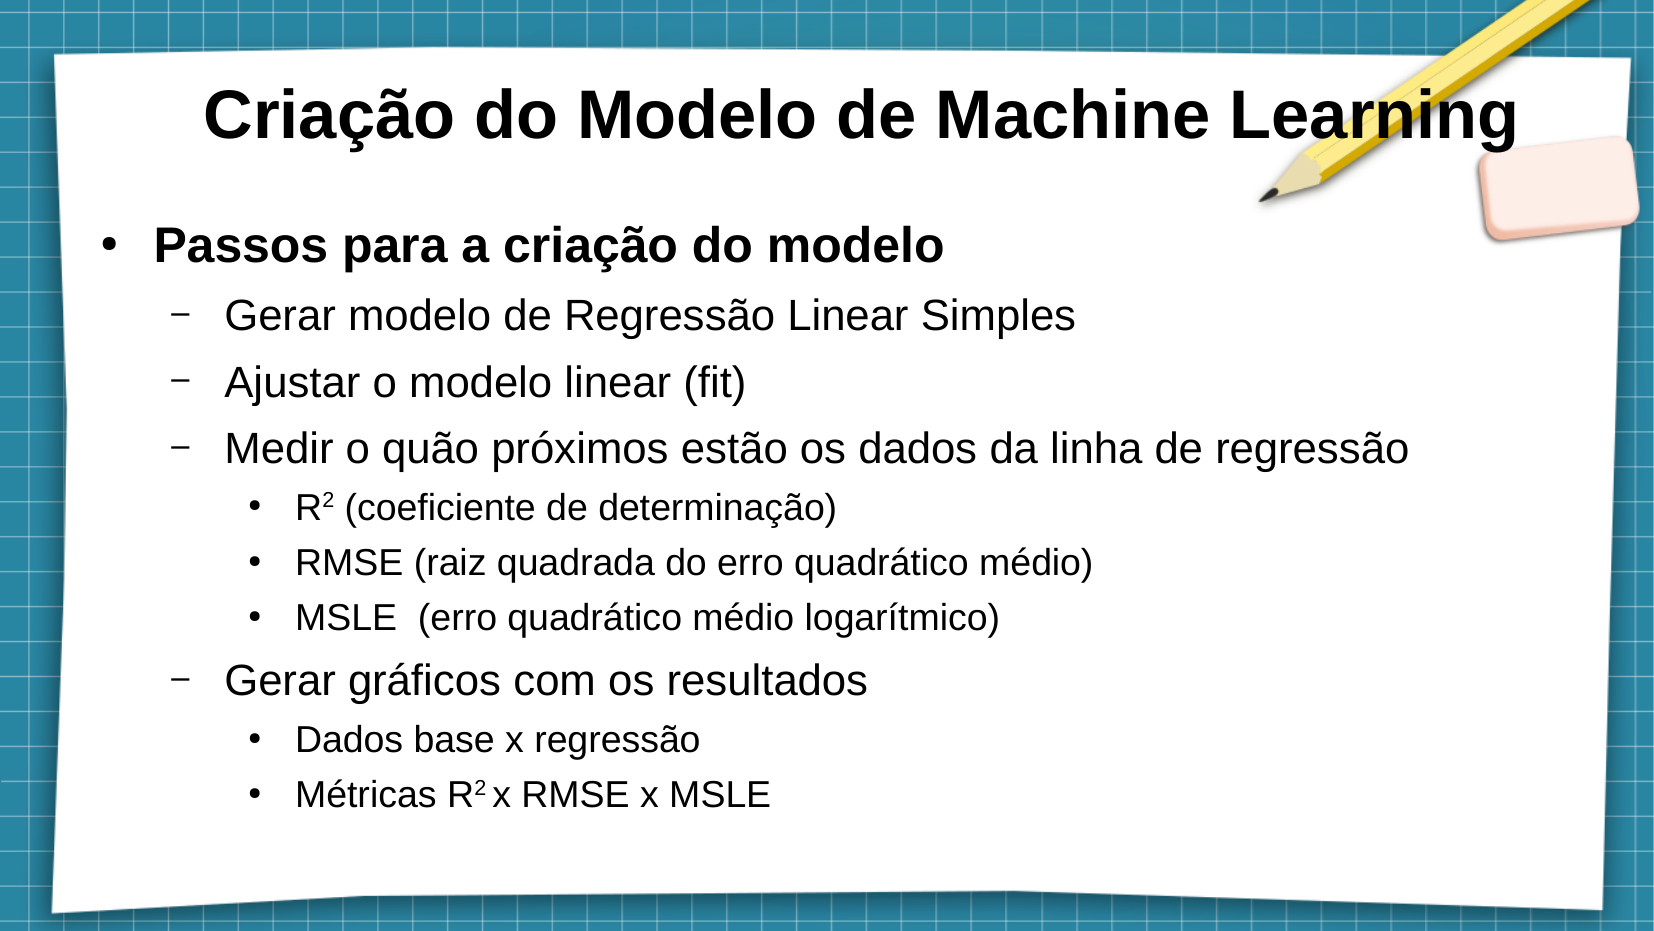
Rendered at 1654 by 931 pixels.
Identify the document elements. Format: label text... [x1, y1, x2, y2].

picture [0, 0, 1654, 931]
title Criação do Modelo de Machine Learning [82, 37, 1571, 193]
list Passos para a criação do modelo Gerar modelo de Regressão Linear Simples Ajustar o modelo linear (fit) Medir o quão próximos estão os dados da linha de regressão R2 (coeficiente de determinação) RMSE (raiz quadrada do erro quadrático médio) MSLE (erro quadrático médio logarítmico) Gerar gráficos com os resultados Dados base x regressão Métricas R2 x RMSE x MSLE [82, 217, 1571, 758]
